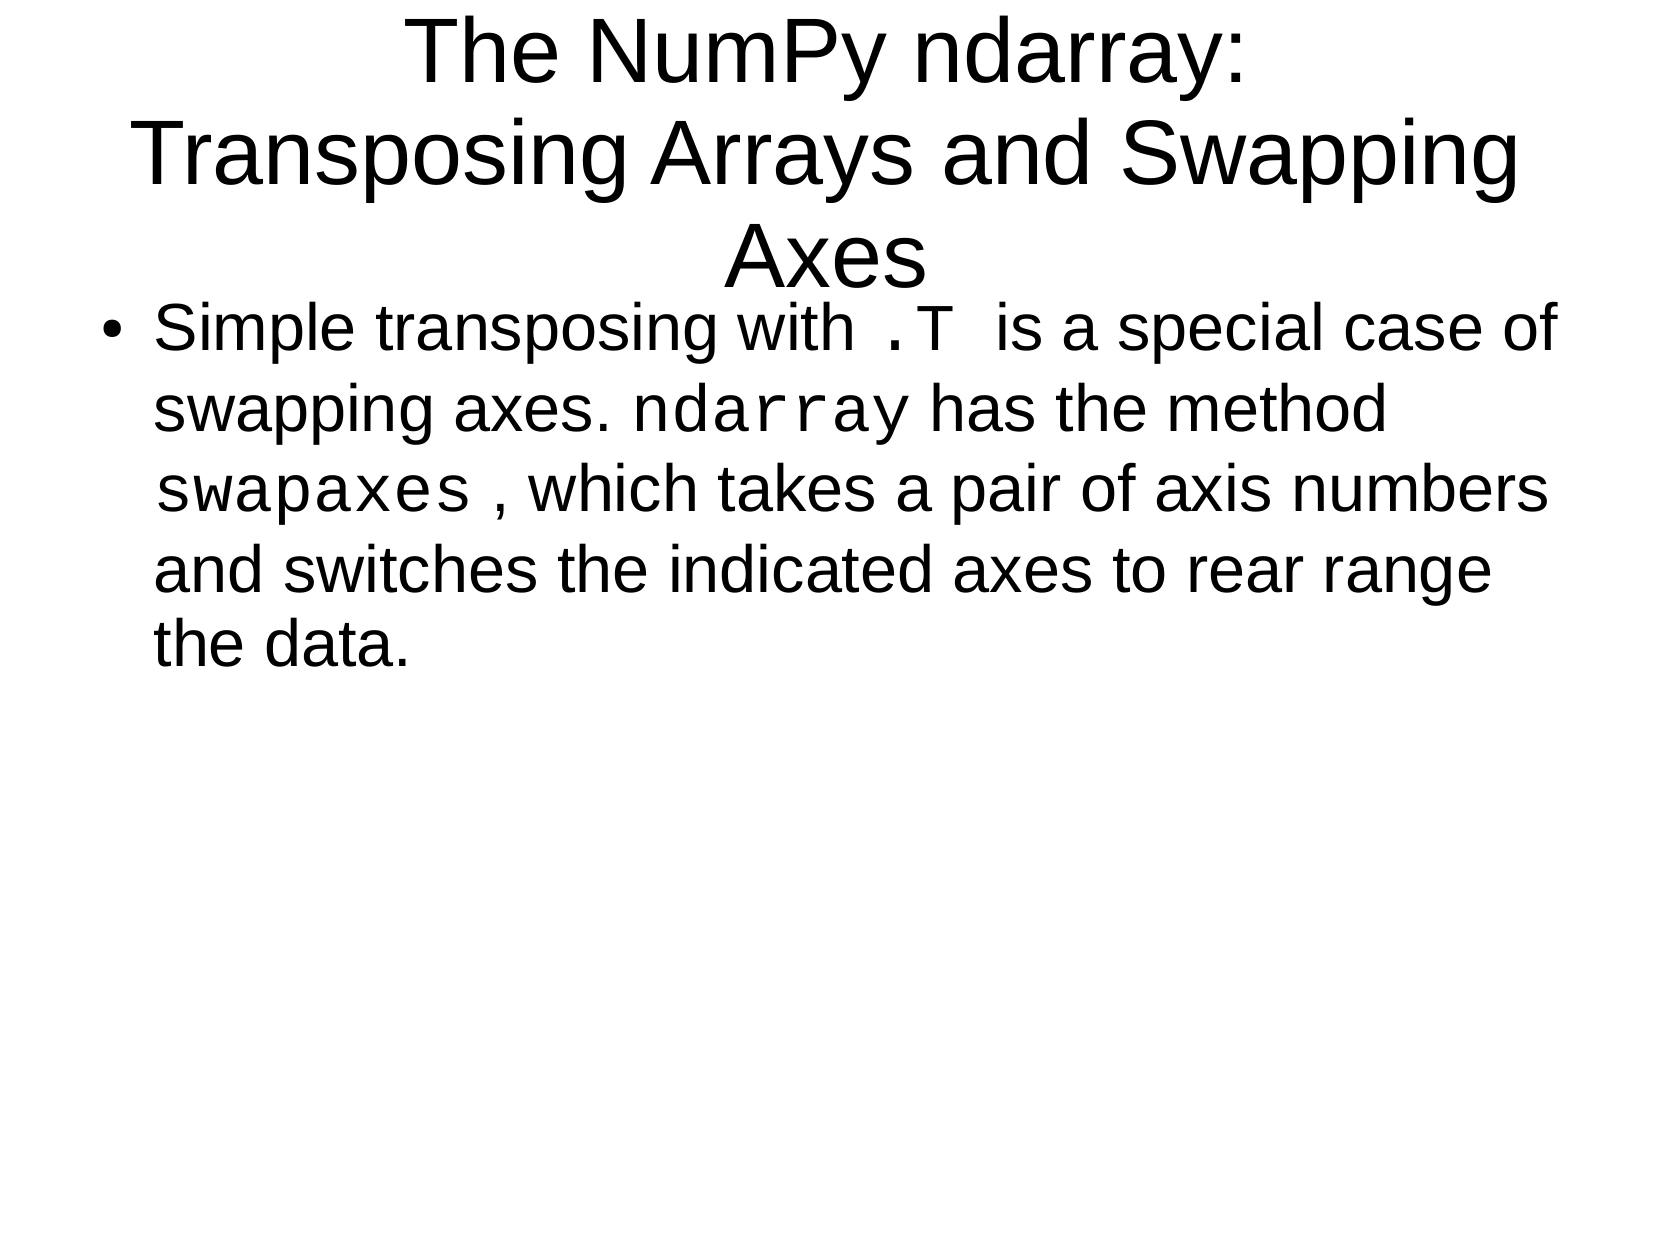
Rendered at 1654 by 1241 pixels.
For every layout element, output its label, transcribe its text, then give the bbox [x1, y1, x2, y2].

title The NumPy ndarray: Transposing Arrays and Swapping Axes [82, 0, 1571, 290]
list Simple transposing with .T is a special case of swapping axes. ndarray has the method swapaxes , which takes a pair of axis numbers and switches the indicated axes to rear range the data. [82, 290, 1571, 1010]
